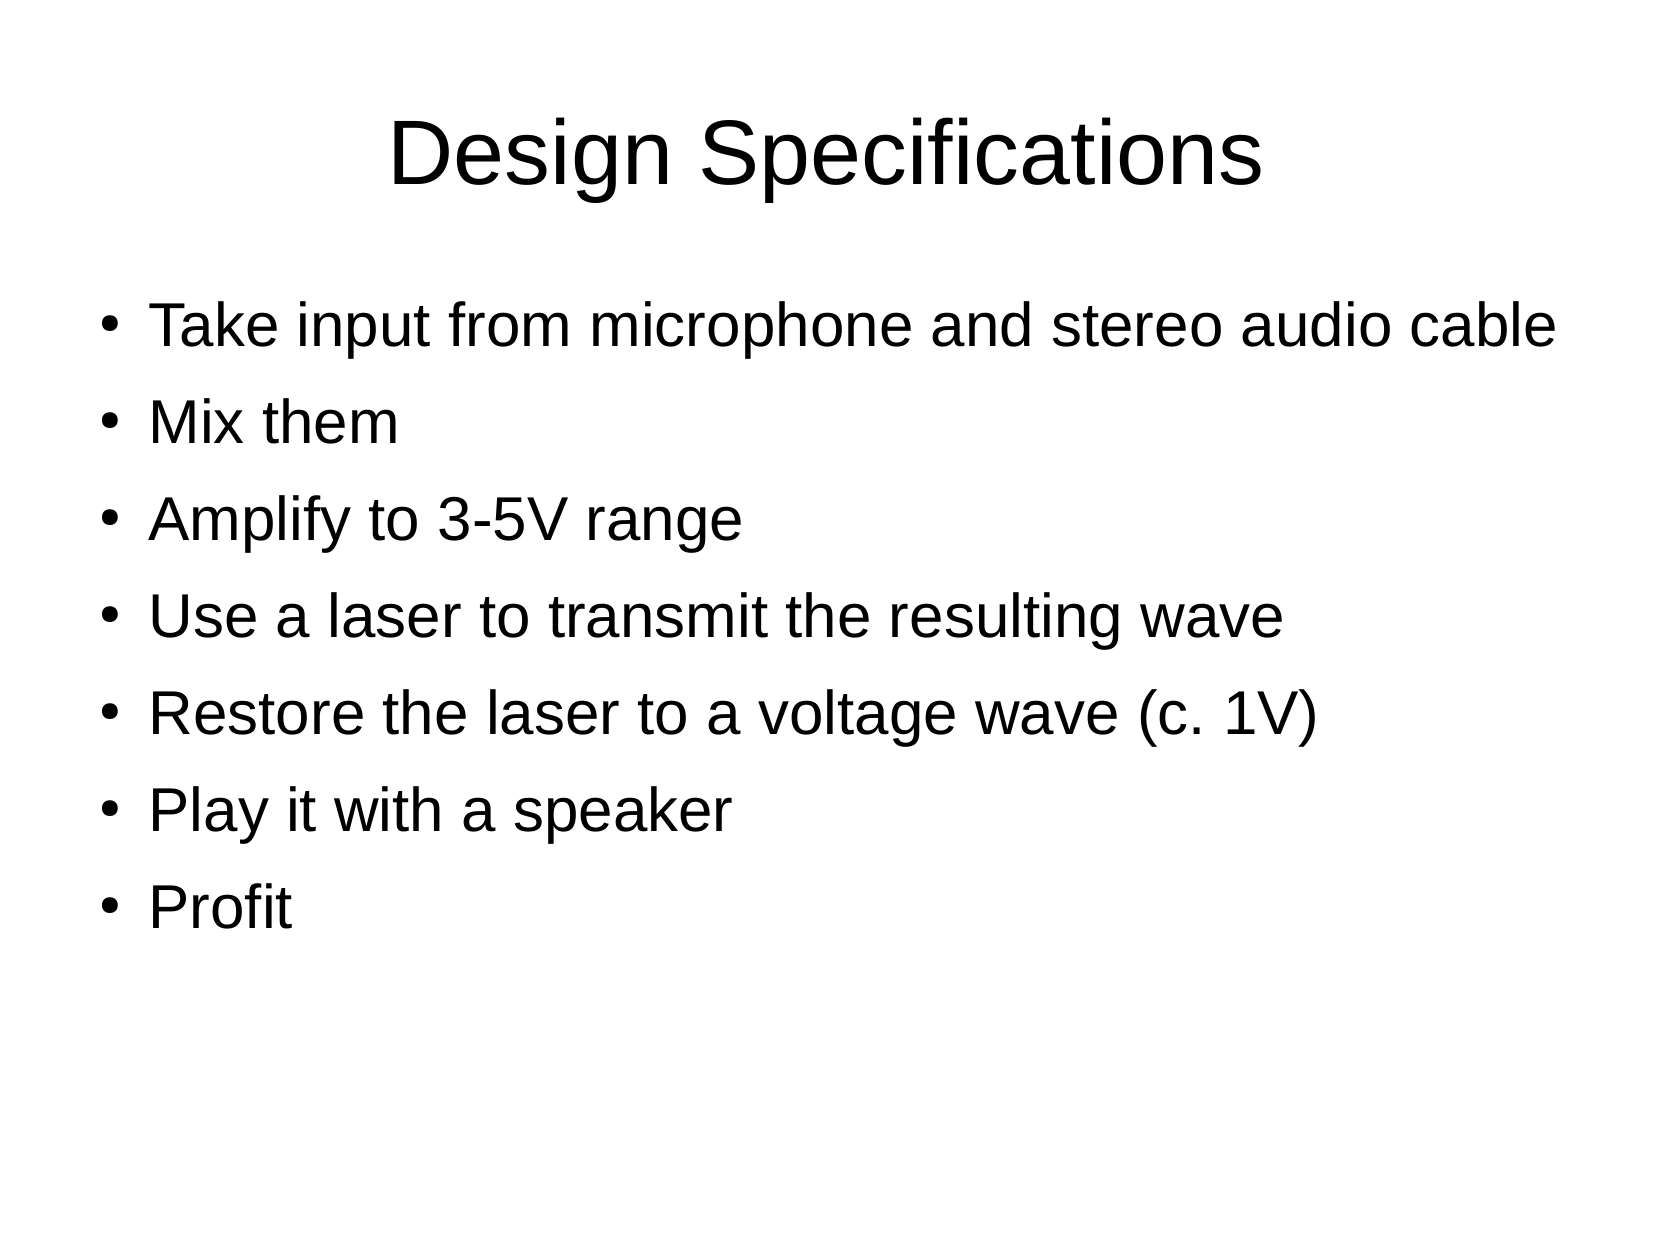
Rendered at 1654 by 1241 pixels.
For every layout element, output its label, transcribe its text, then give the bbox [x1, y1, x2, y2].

list Take input from microphone and stereo audio cable Mix them Amplify to 3-5V range Use a laser to transmit the resulting wave Restore the laser to a voltage wave (c. 1V) Play it with a speaker Profit [82, 290, 1571, 1010]
title Design Specifications [82, 49, 1571, 257]
